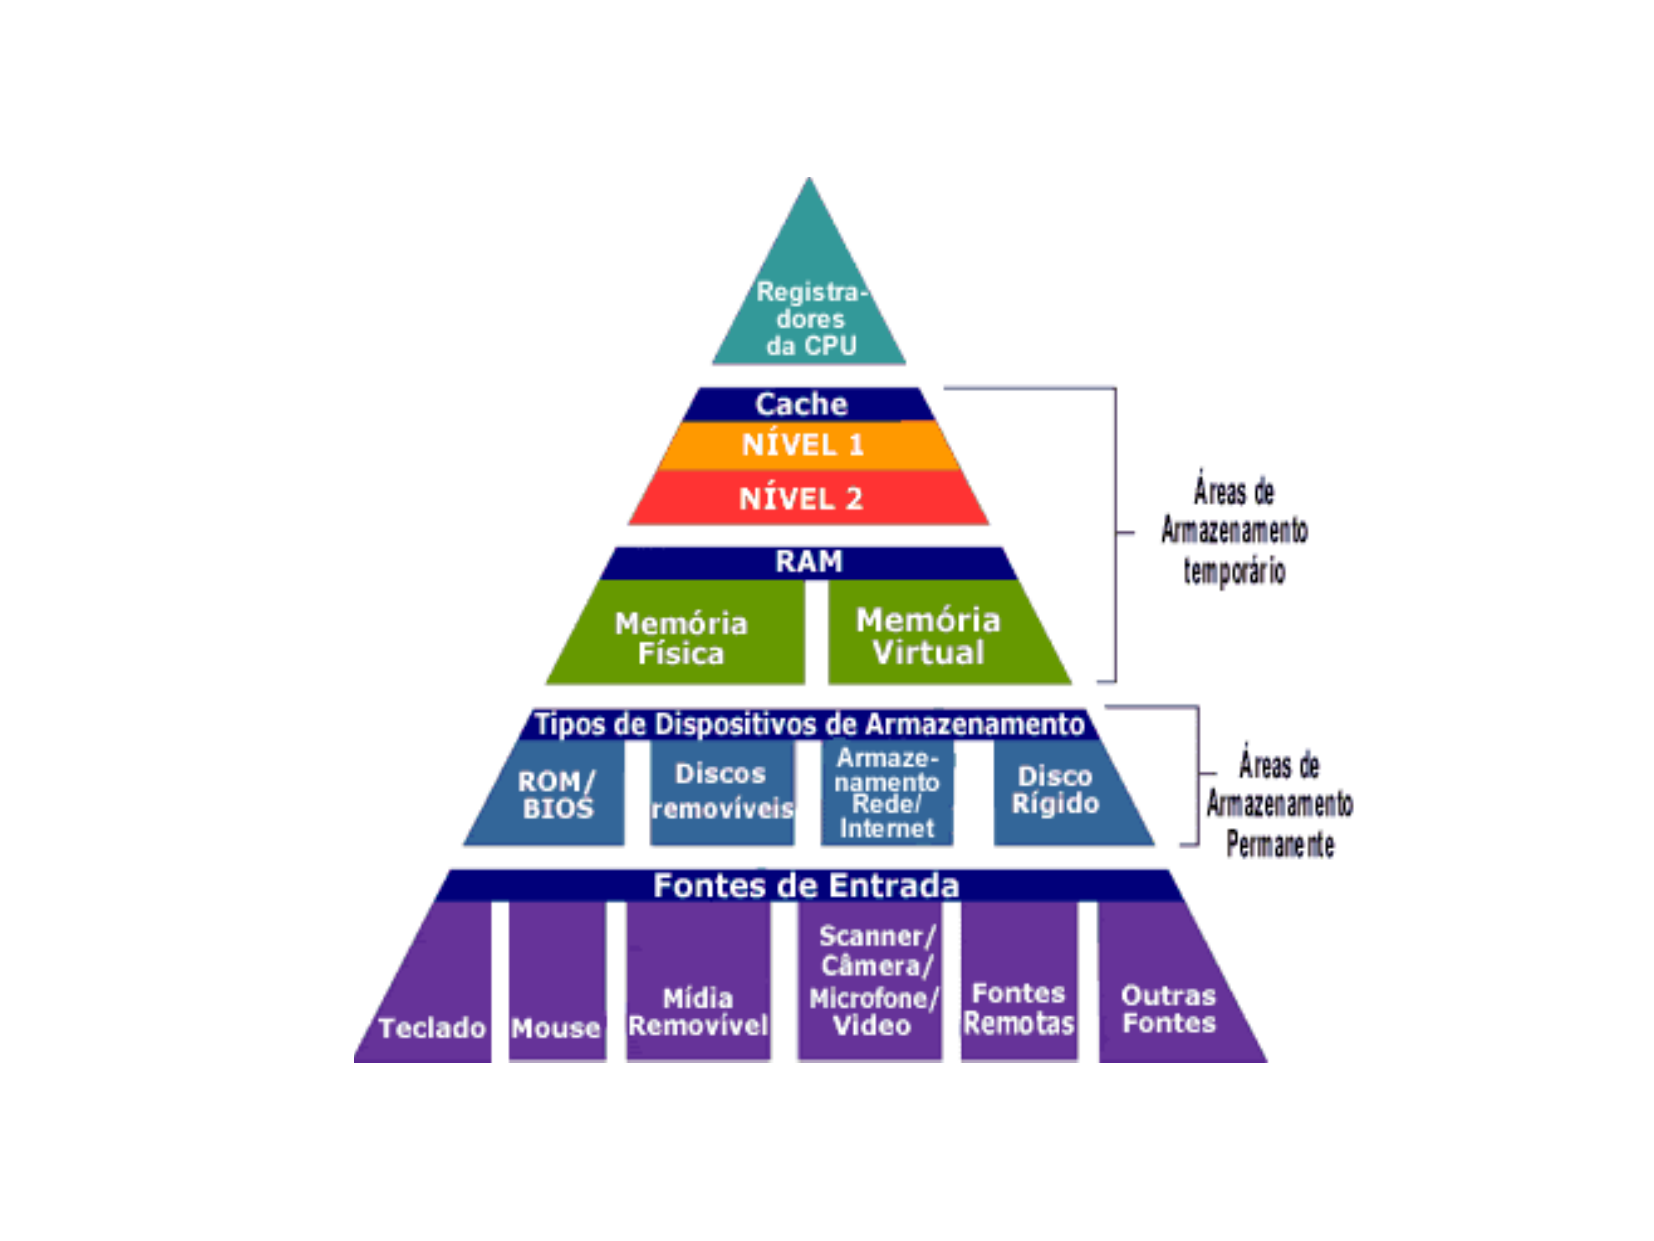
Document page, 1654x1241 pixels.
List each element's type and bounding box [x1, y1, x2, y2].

picture [354, 177, 1359, 1063]
